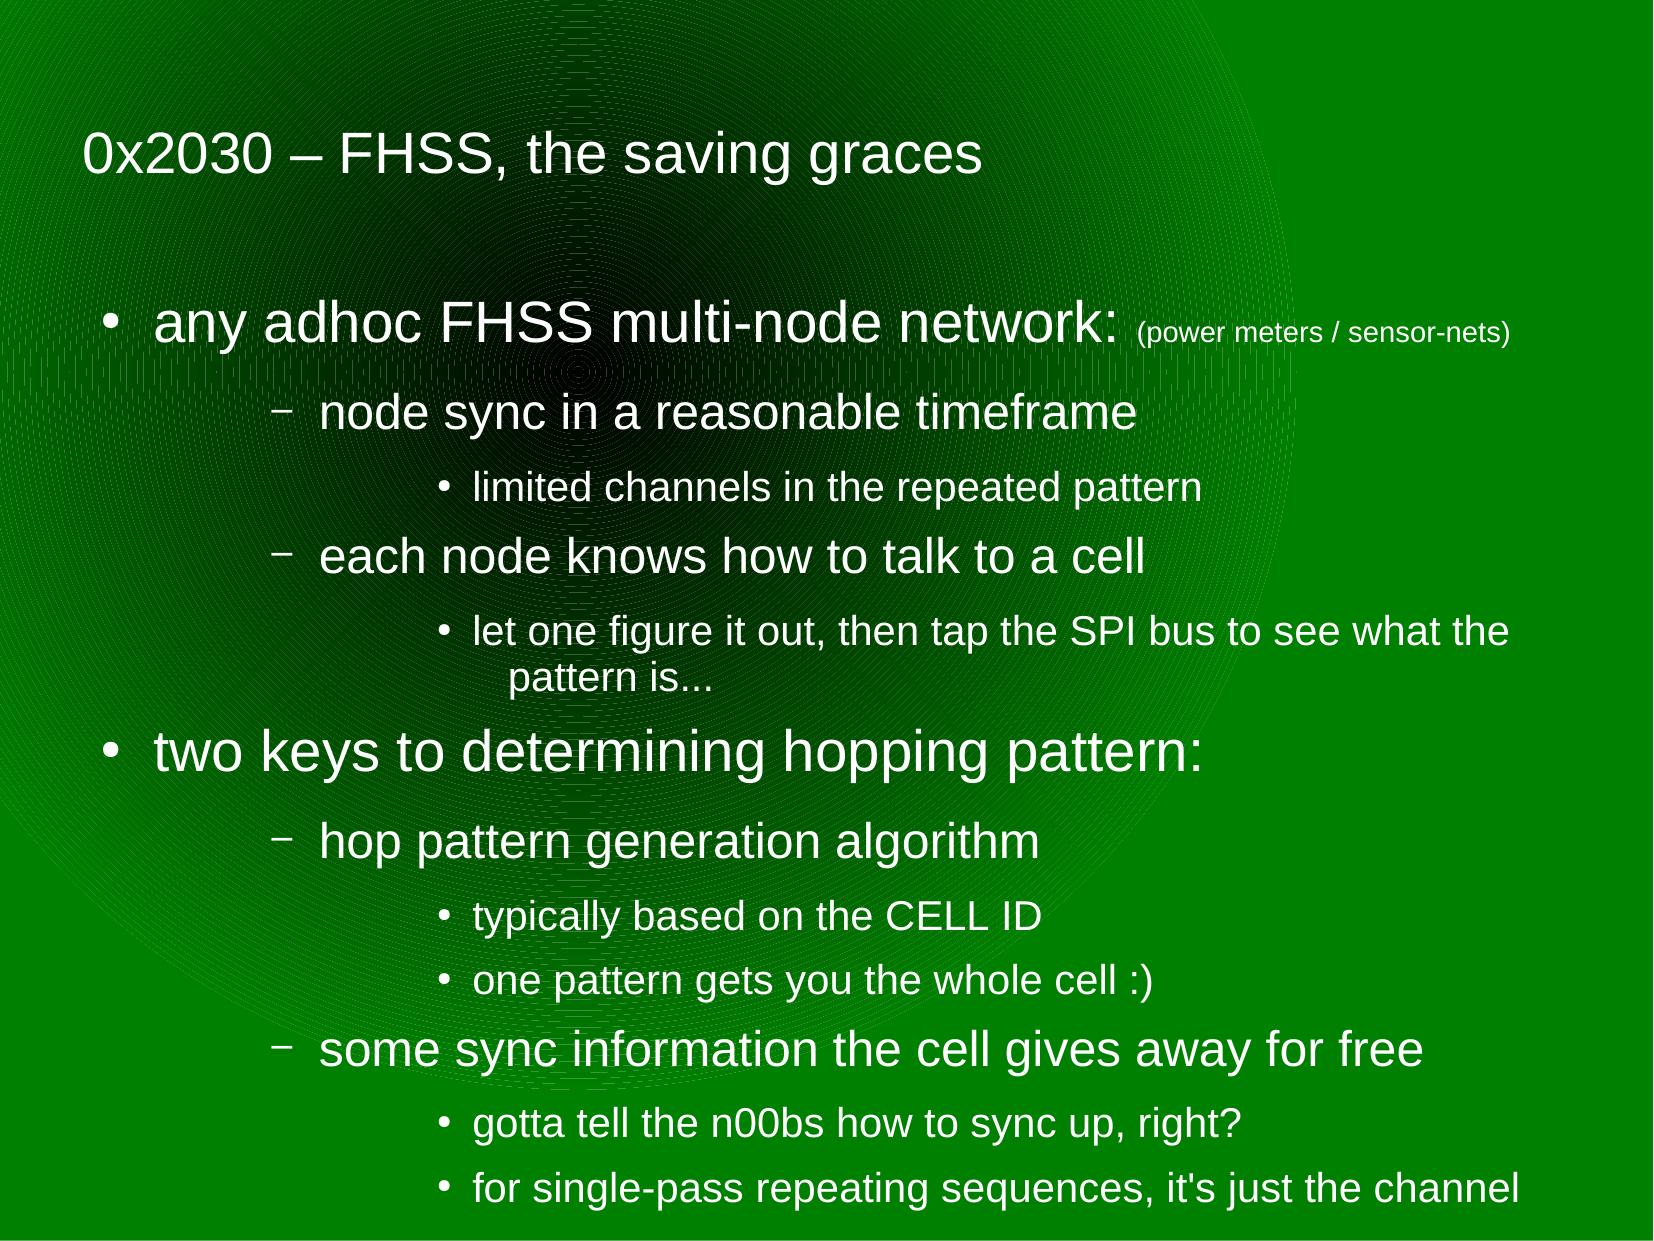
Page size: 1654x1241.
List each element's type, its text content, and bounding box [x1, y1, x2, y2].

title 0x2030 – FHSS, the saving graces [82, 49, 1571, 257]
list any adhoc FHSS multi-node network: (power meters / sensor-nets) node sync in a reasonable timeframe limited channels in the repeated pattern each node knows how to talk to a cell let one figure it out, then tap the SPI bus to see what the pattern is... two keys to determining hopping pattern: hop pattern generation algorithm typically based on the CELL ID one pattern gets you the whole cell :) some sync information the cell gives away for free gotta tell the n00bs how to sync up, right? for single-pass repeating sequences, it's just the channel [82, 290, 1571, 1211]
